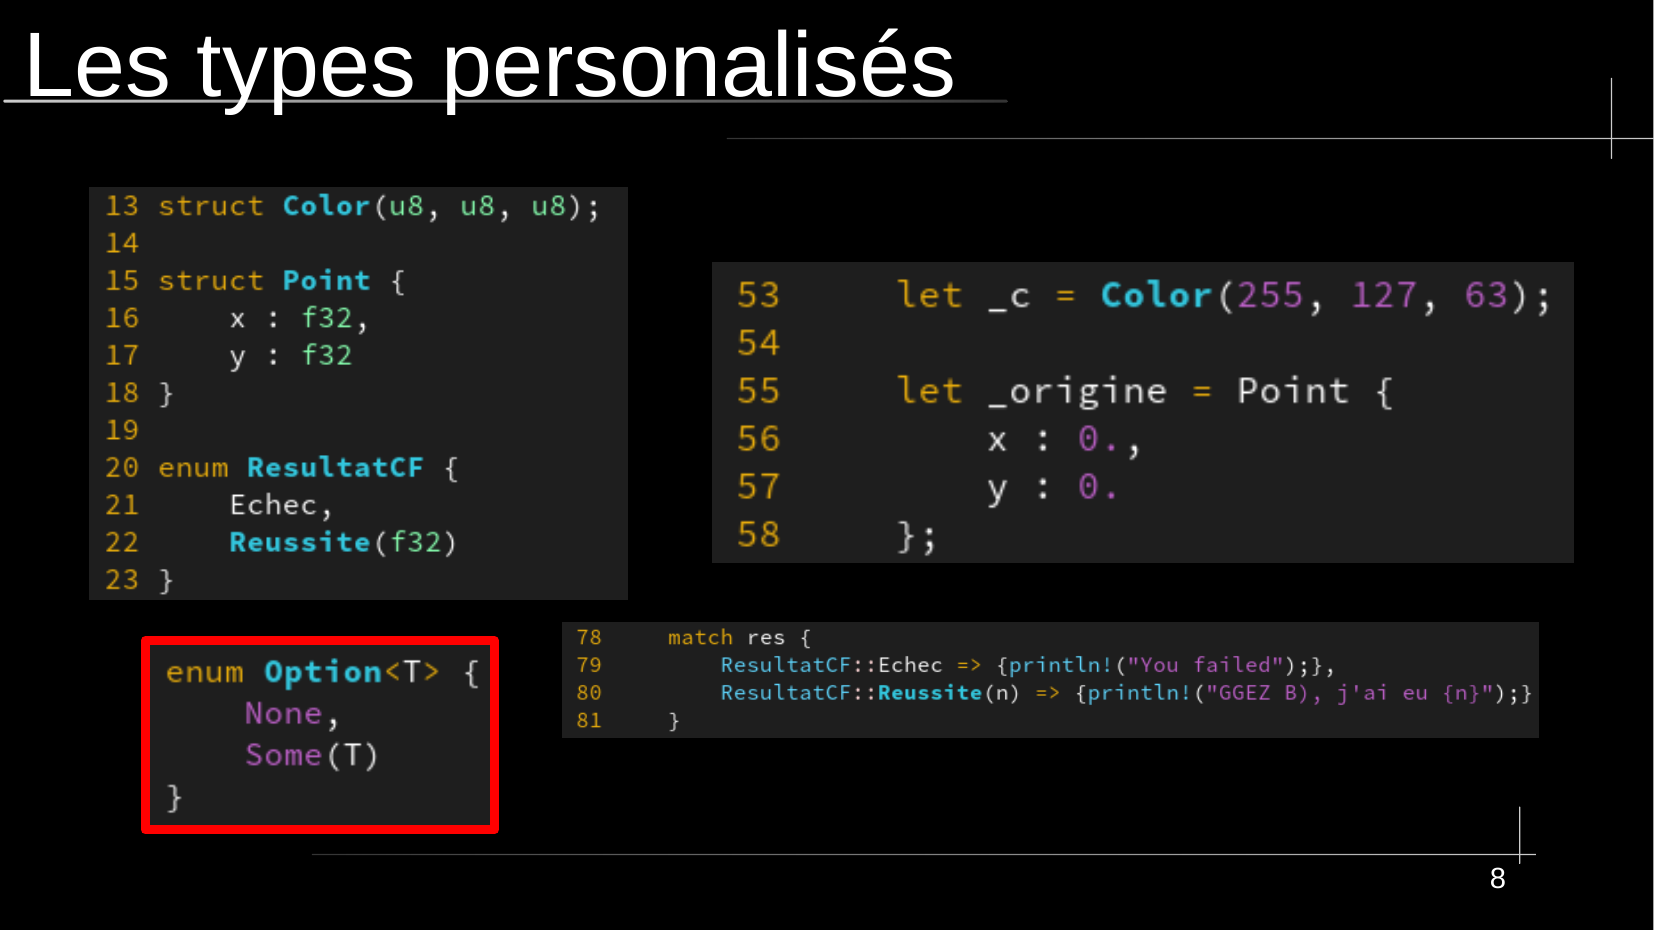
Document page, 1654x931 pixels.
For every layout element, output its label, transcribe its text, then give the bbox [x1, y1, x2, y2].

picture [562, 622, 1539, 738]
picture [150, 645, 490, 826]
title Les types personalisés [23, 11, 1589, 119]
picture [712, 262, 1574, 563]
picture [89, 187, 628, 601]
